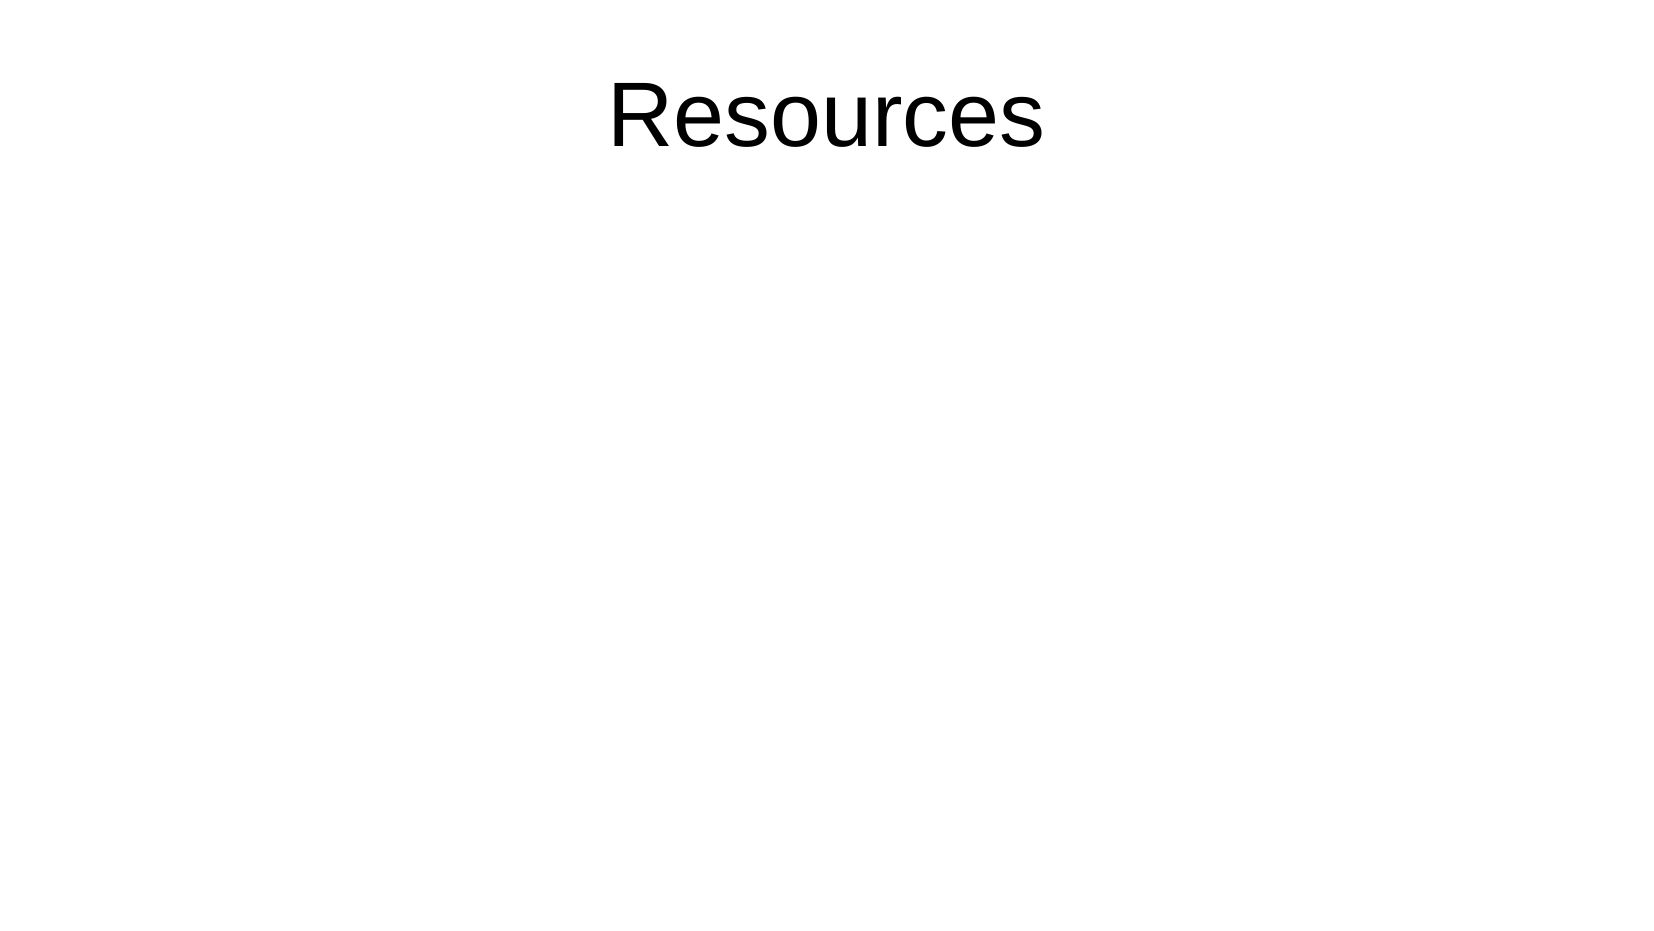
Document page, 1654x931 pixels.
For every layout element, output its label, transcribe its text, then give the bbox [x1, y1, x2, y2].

title Resources [82, 37, 1571, 193]
